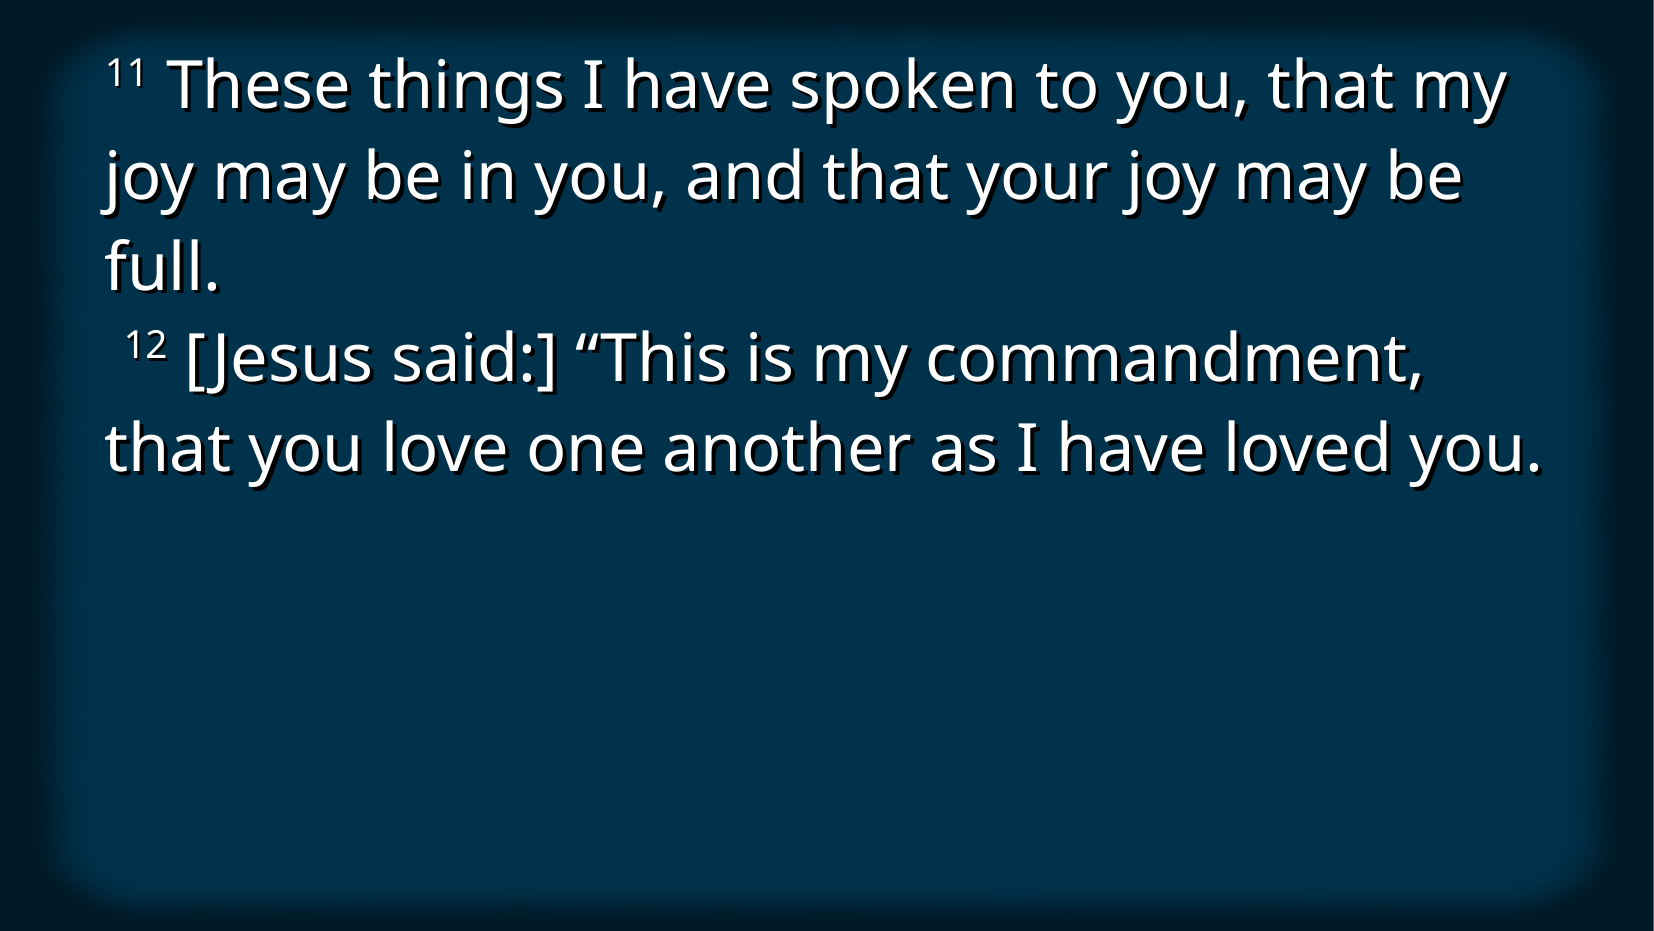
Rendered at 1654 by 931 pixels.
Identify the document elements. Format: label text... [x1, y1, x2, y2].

picture [0, 0, 1654, 931]
text_box 11 These things I have spoken to you, that my joy may be in you, and that your joy may be full. 12 [Jesus said:] “This is my commandment, that you love one another as I have loved you. [90, 30, 1576, 421]
